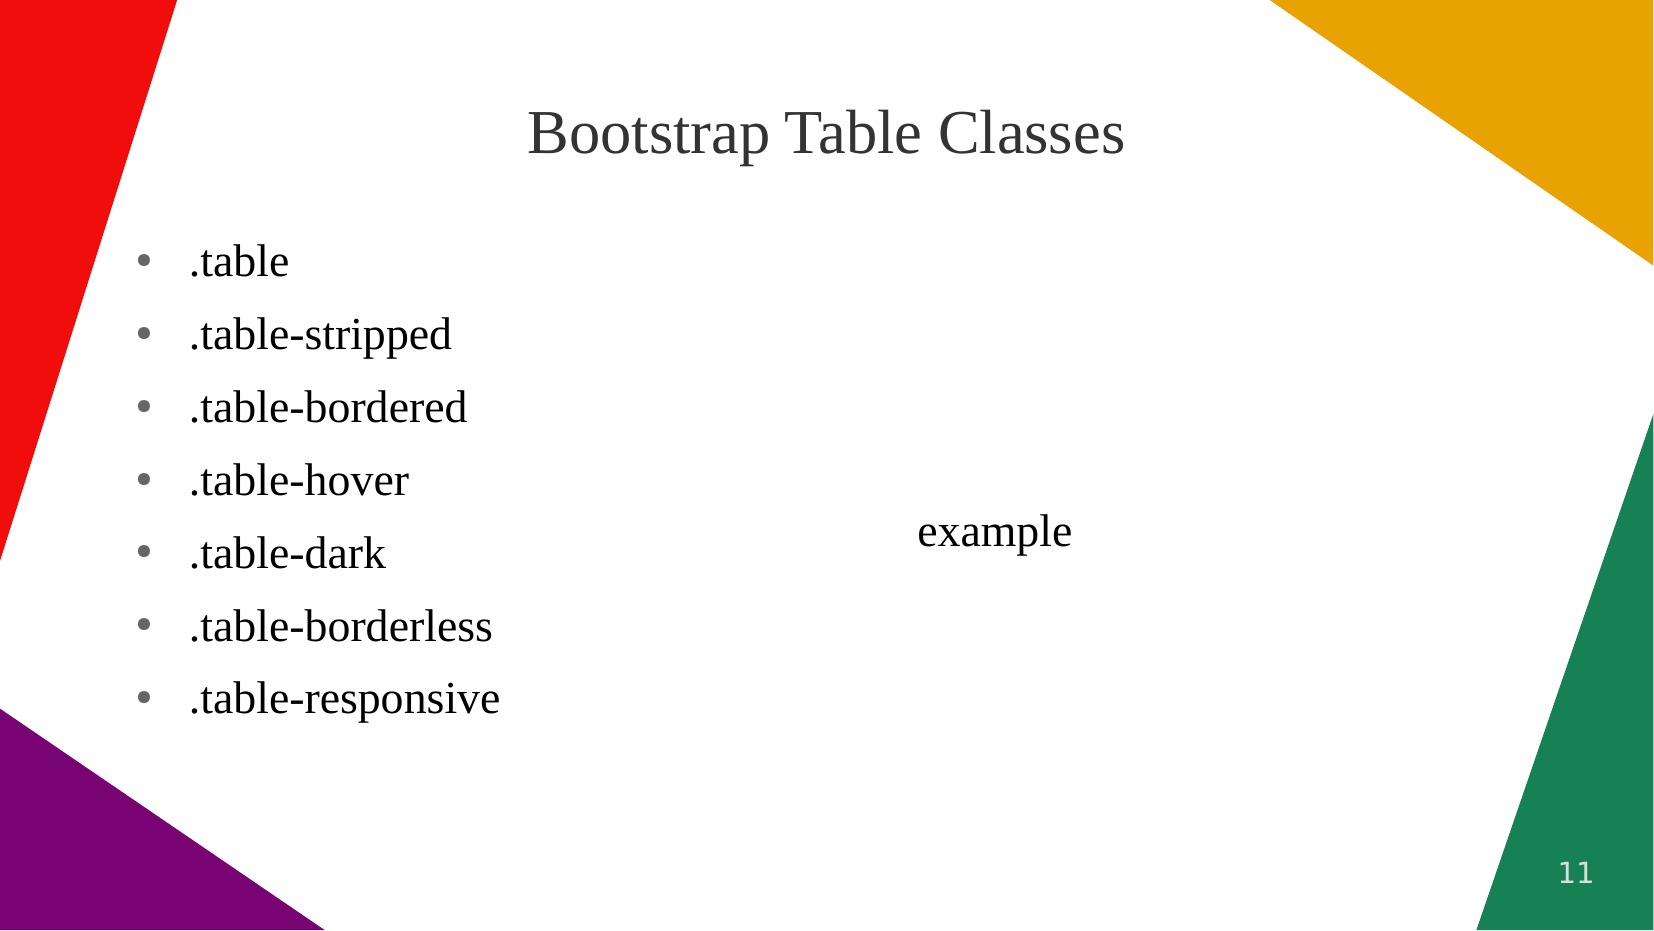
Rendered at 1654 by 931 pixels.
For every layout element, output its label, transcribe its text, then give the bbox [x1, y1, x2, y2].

title Bootstrap Table Classes [118, 59, 1536, 207]
list .table .table-stripped .table-bordered .table-hover .table-dark .table-borderless .table-responsive [118, 236, 621, 827]
list example [708, 236, 1211, 827]
